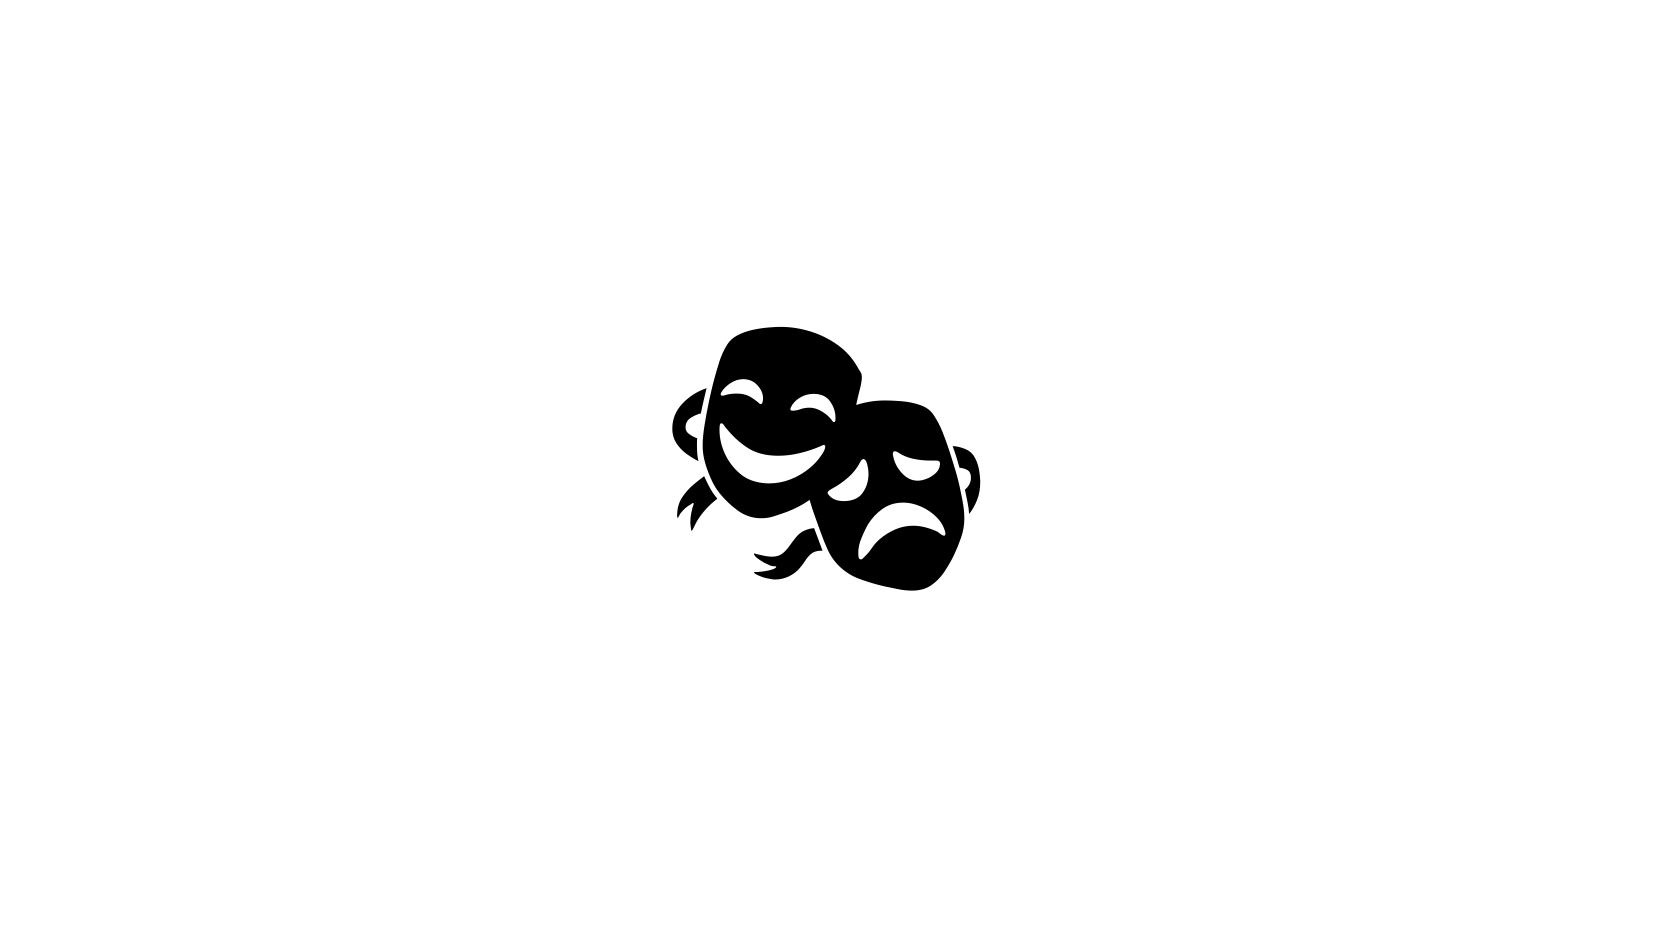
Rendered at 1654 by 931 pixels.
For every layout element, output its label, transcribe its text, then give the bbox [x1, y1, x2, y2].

title 🎭 [82, 37, 1572, 863]
